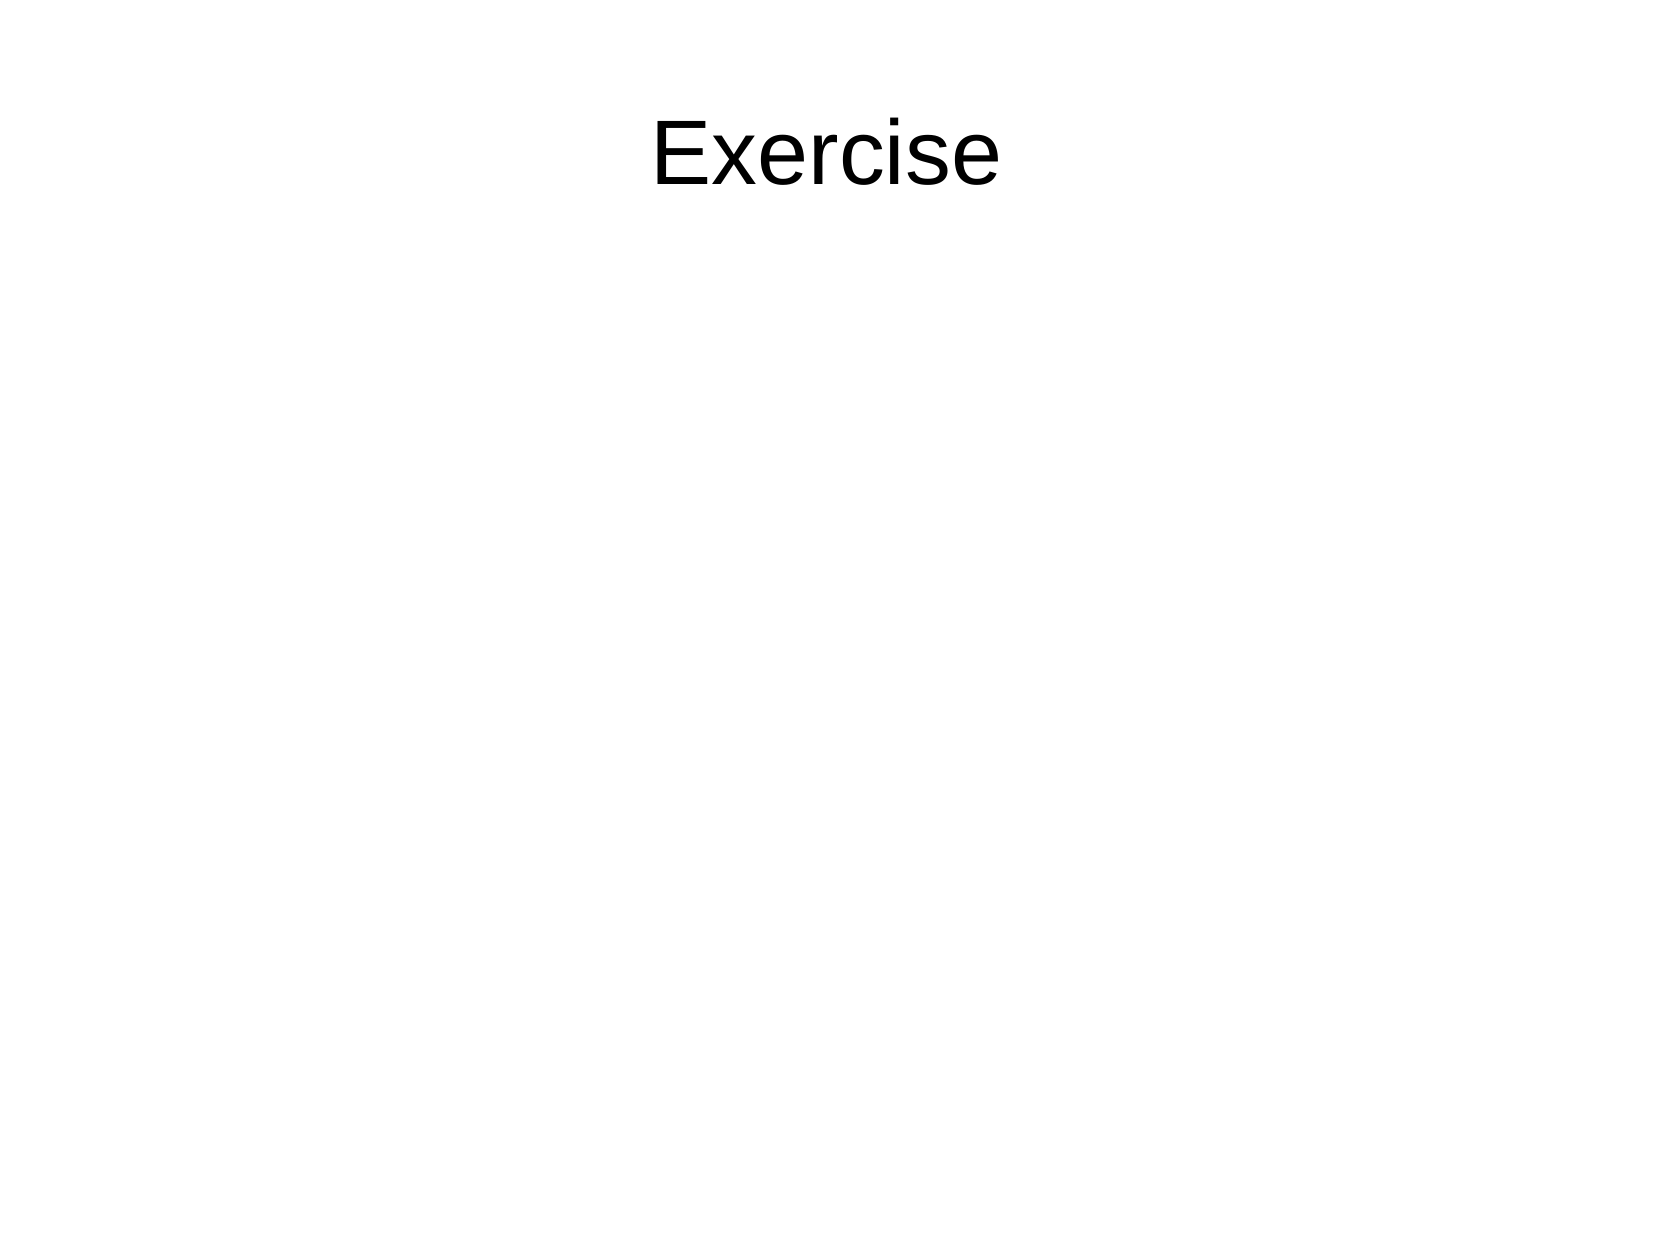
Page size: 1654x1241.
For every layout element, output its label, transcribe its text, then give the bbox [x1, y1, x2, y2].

title Exercise [82, 49, 1571, 257]
